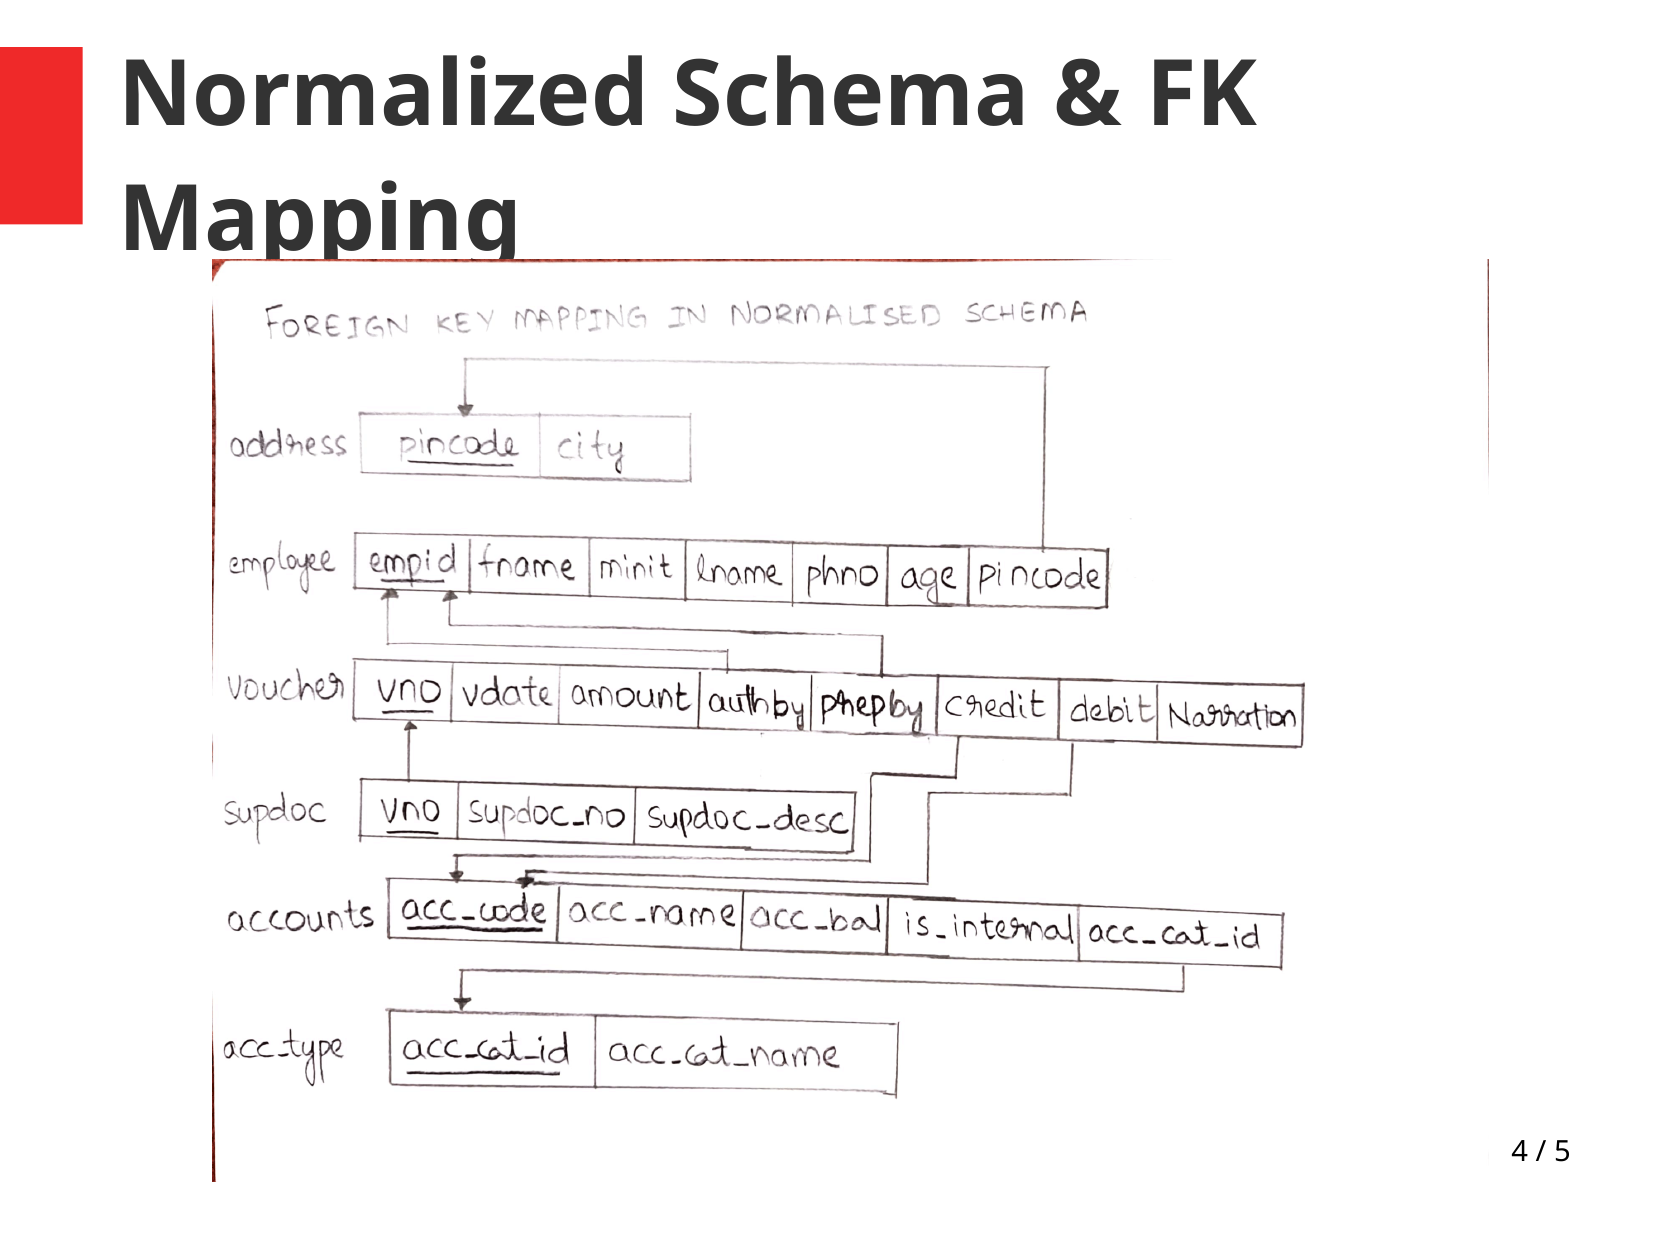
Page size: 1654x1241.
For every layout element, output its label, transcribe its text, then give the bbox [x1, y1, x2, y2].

picture [212, 259, 1489, 1182]
title Normalized Schema & FK Mapping [118, 45, 1571, 260]
